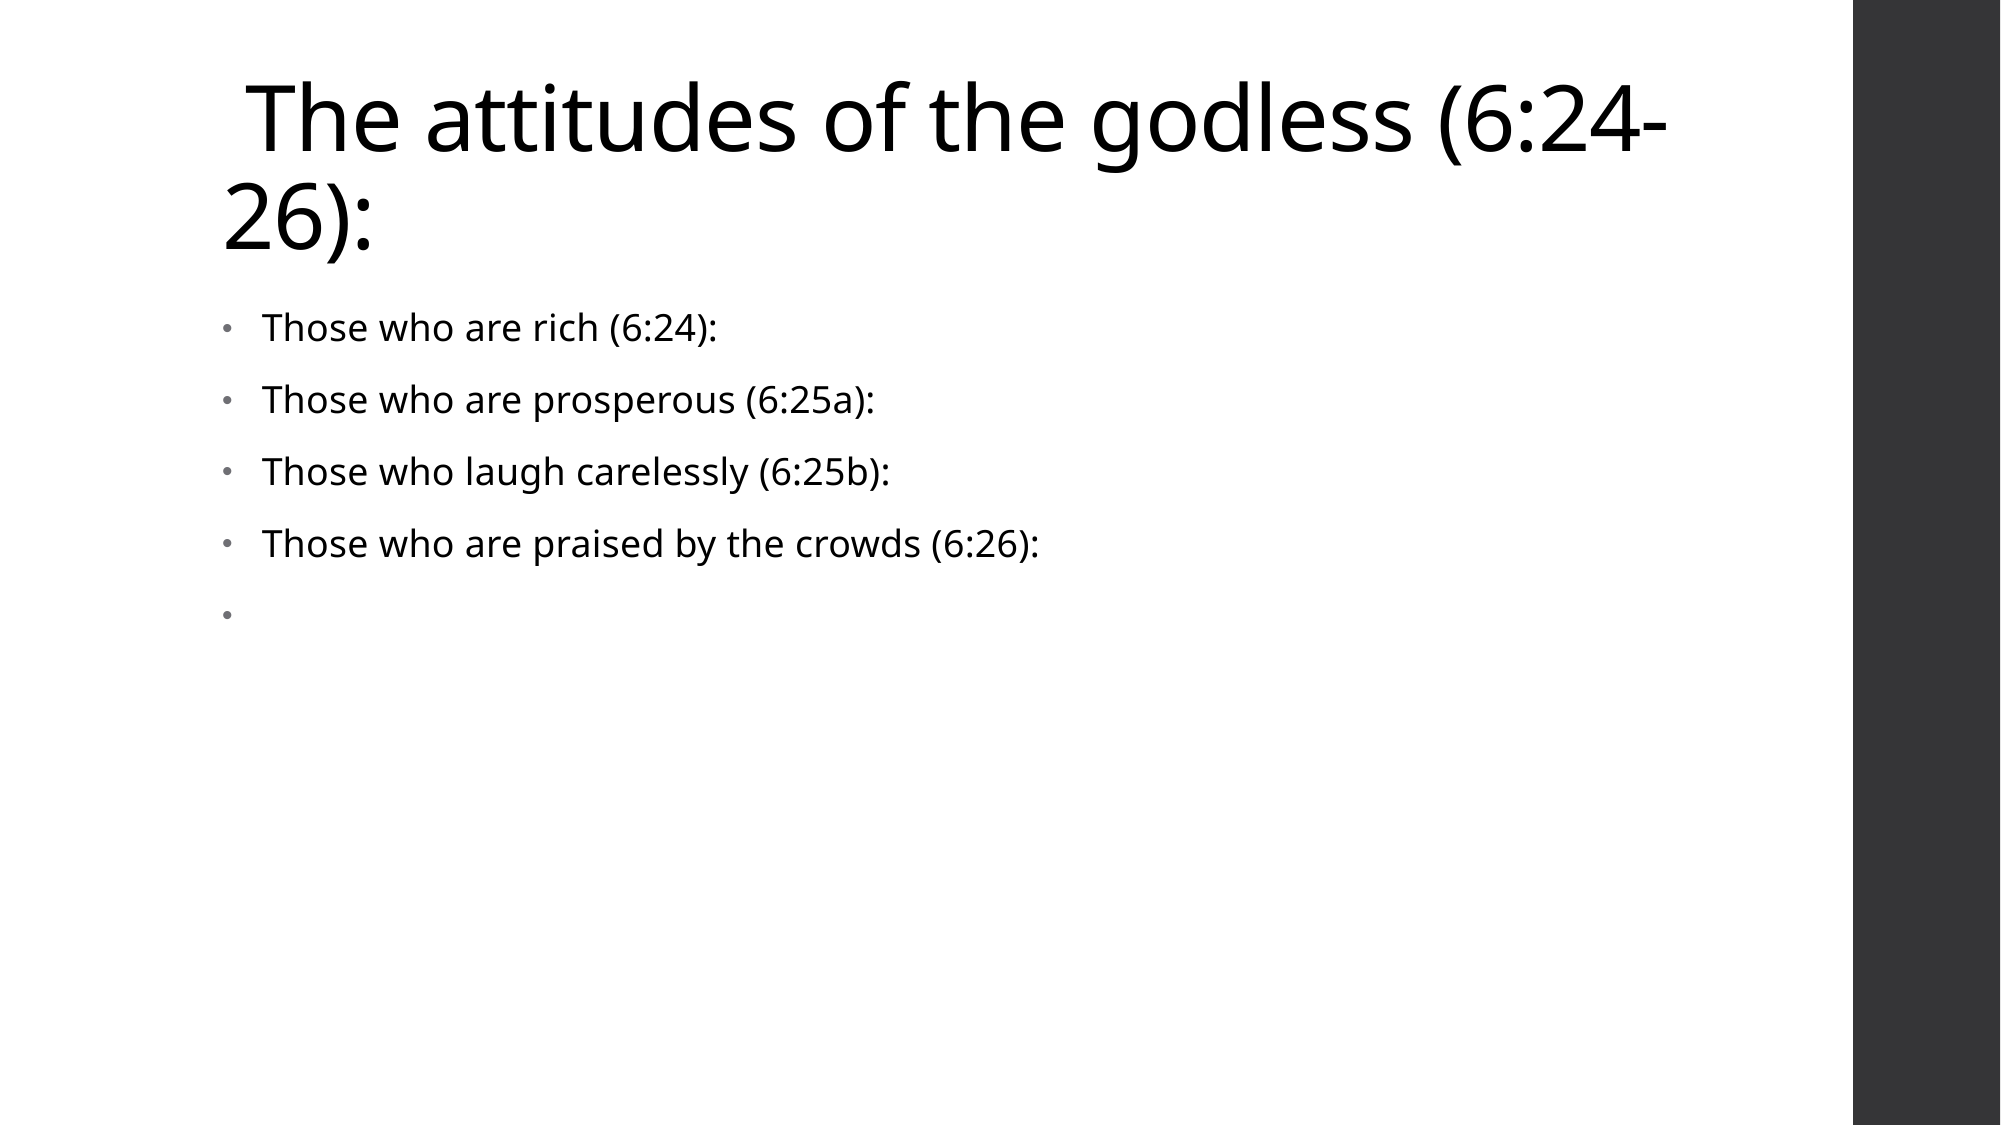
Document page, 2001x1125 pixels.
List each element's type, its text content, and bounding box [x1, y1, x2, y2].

title The attitudes of the godless (6:24-26): [206, 60, 1797, 278]
list Those who are rich (6:24): Those who are prosperous (6:25a): Those who laugh carelessly (6:25b): Those who are praised by the crowds (6:26): [206, 299, 1617, 1014]
